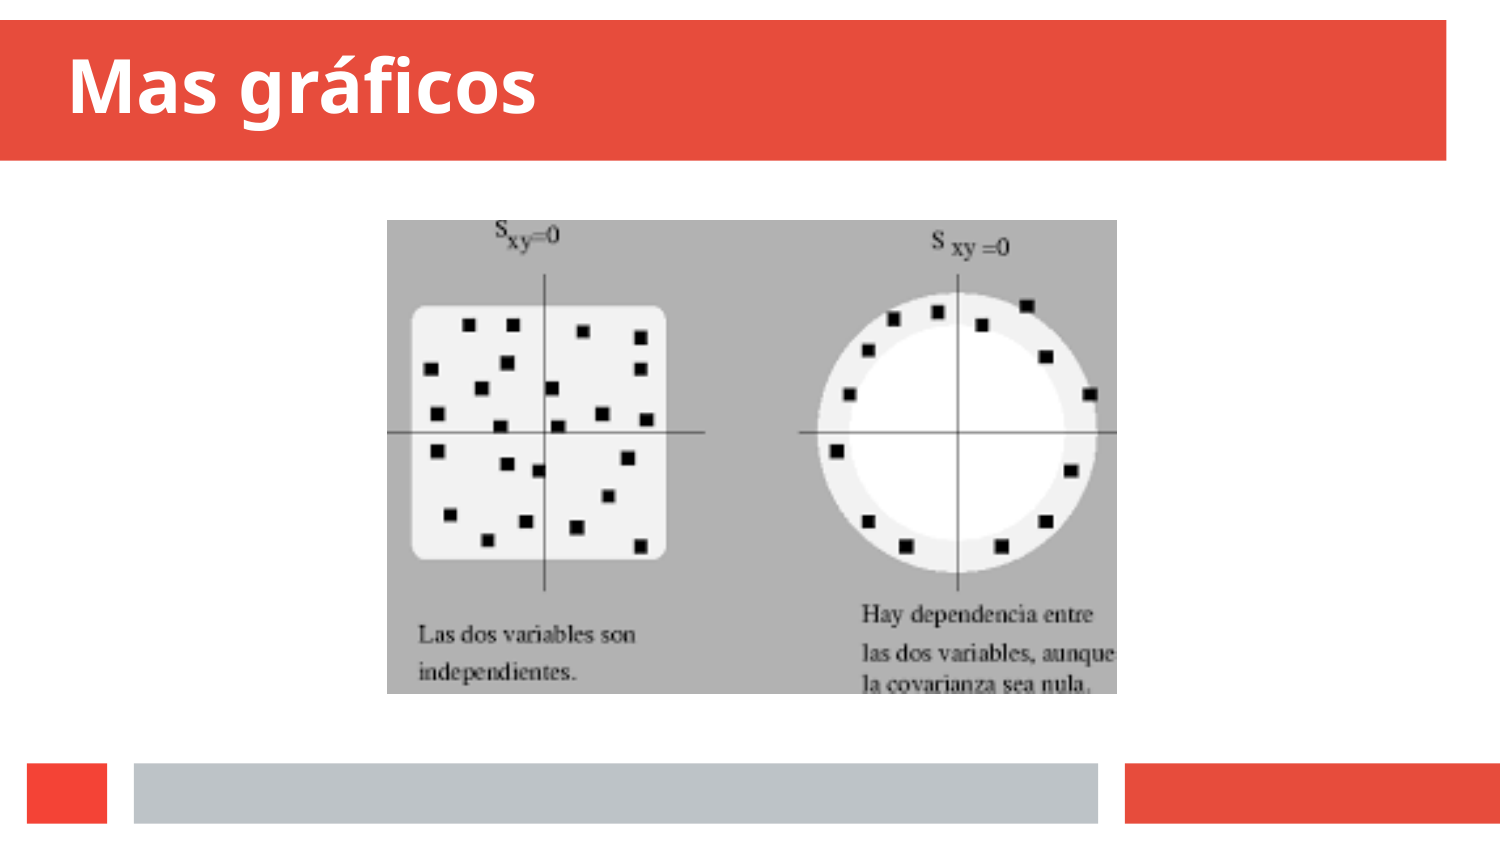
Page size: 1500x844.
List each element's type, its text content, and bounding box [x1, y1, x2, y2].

title Mas gráficos [53, 40, 1447, 141]
picture [387, 220, 1117, 694]
